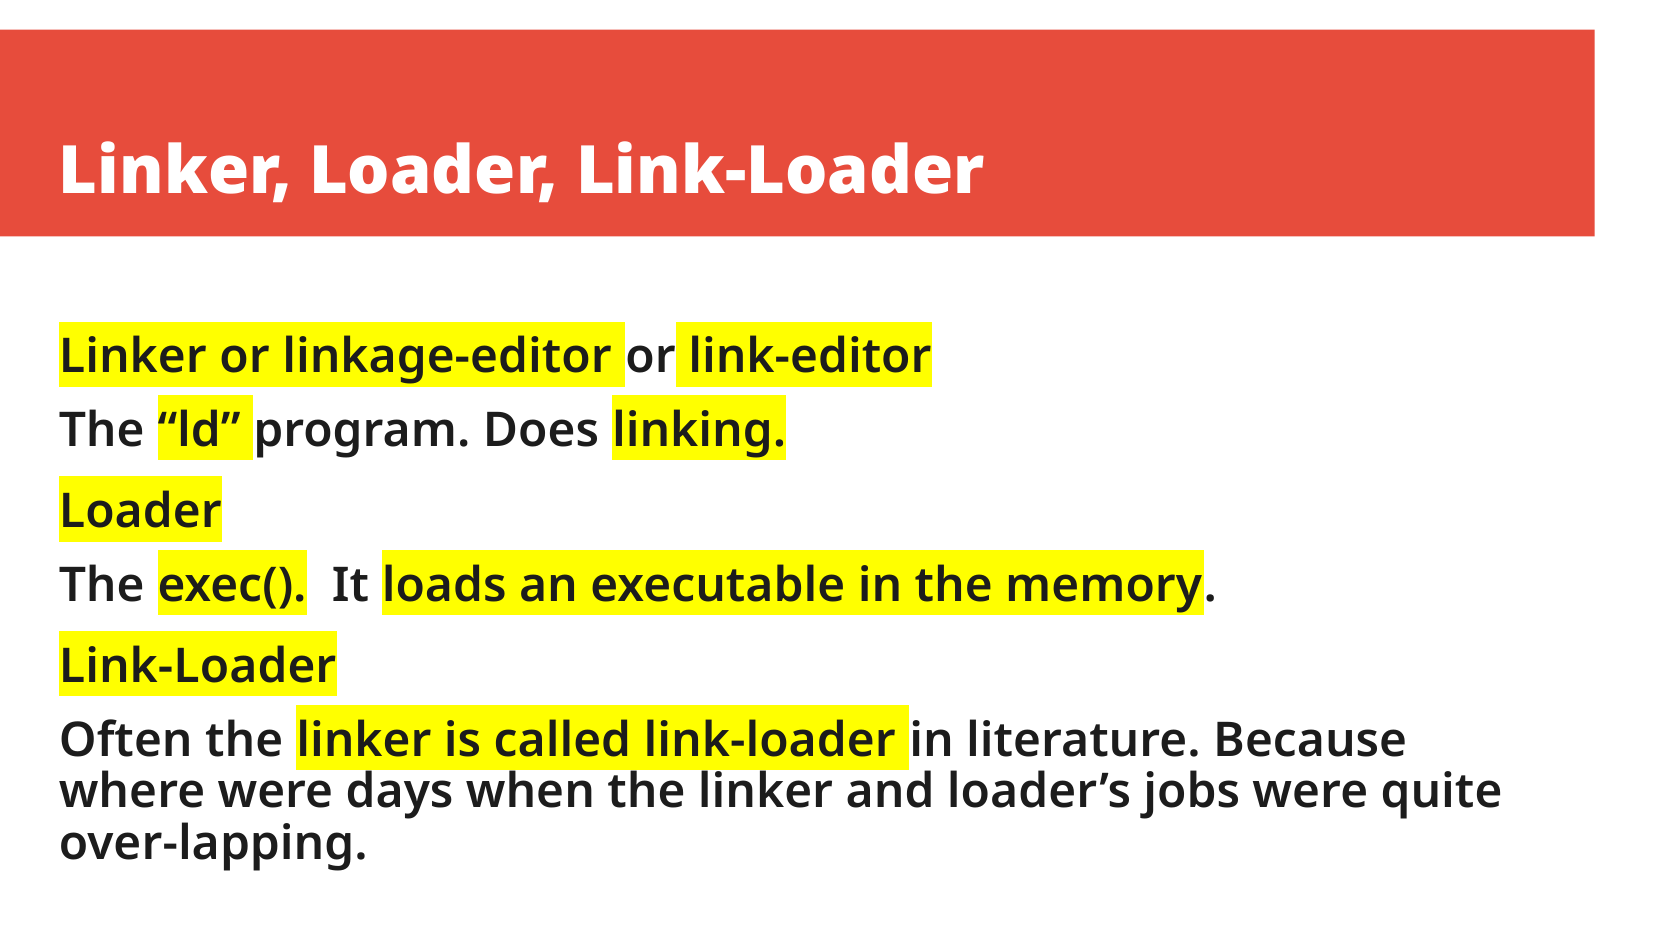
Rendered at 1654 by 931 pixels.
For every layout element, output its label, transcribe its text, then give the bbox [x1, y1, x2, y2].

list Linker or linkage-editor or link-editor The “ld” program. Does linking. Loader The exec(). It loads an executable in the memory. Link-Loader Often the linker is called link-loader in literature. Because where were days when the linker and loader’s jobs were quite over-lapping. [59, 324, 1565, 875]
title Linker, Loader, Link-Loader [59, 59, 1595, 207]
